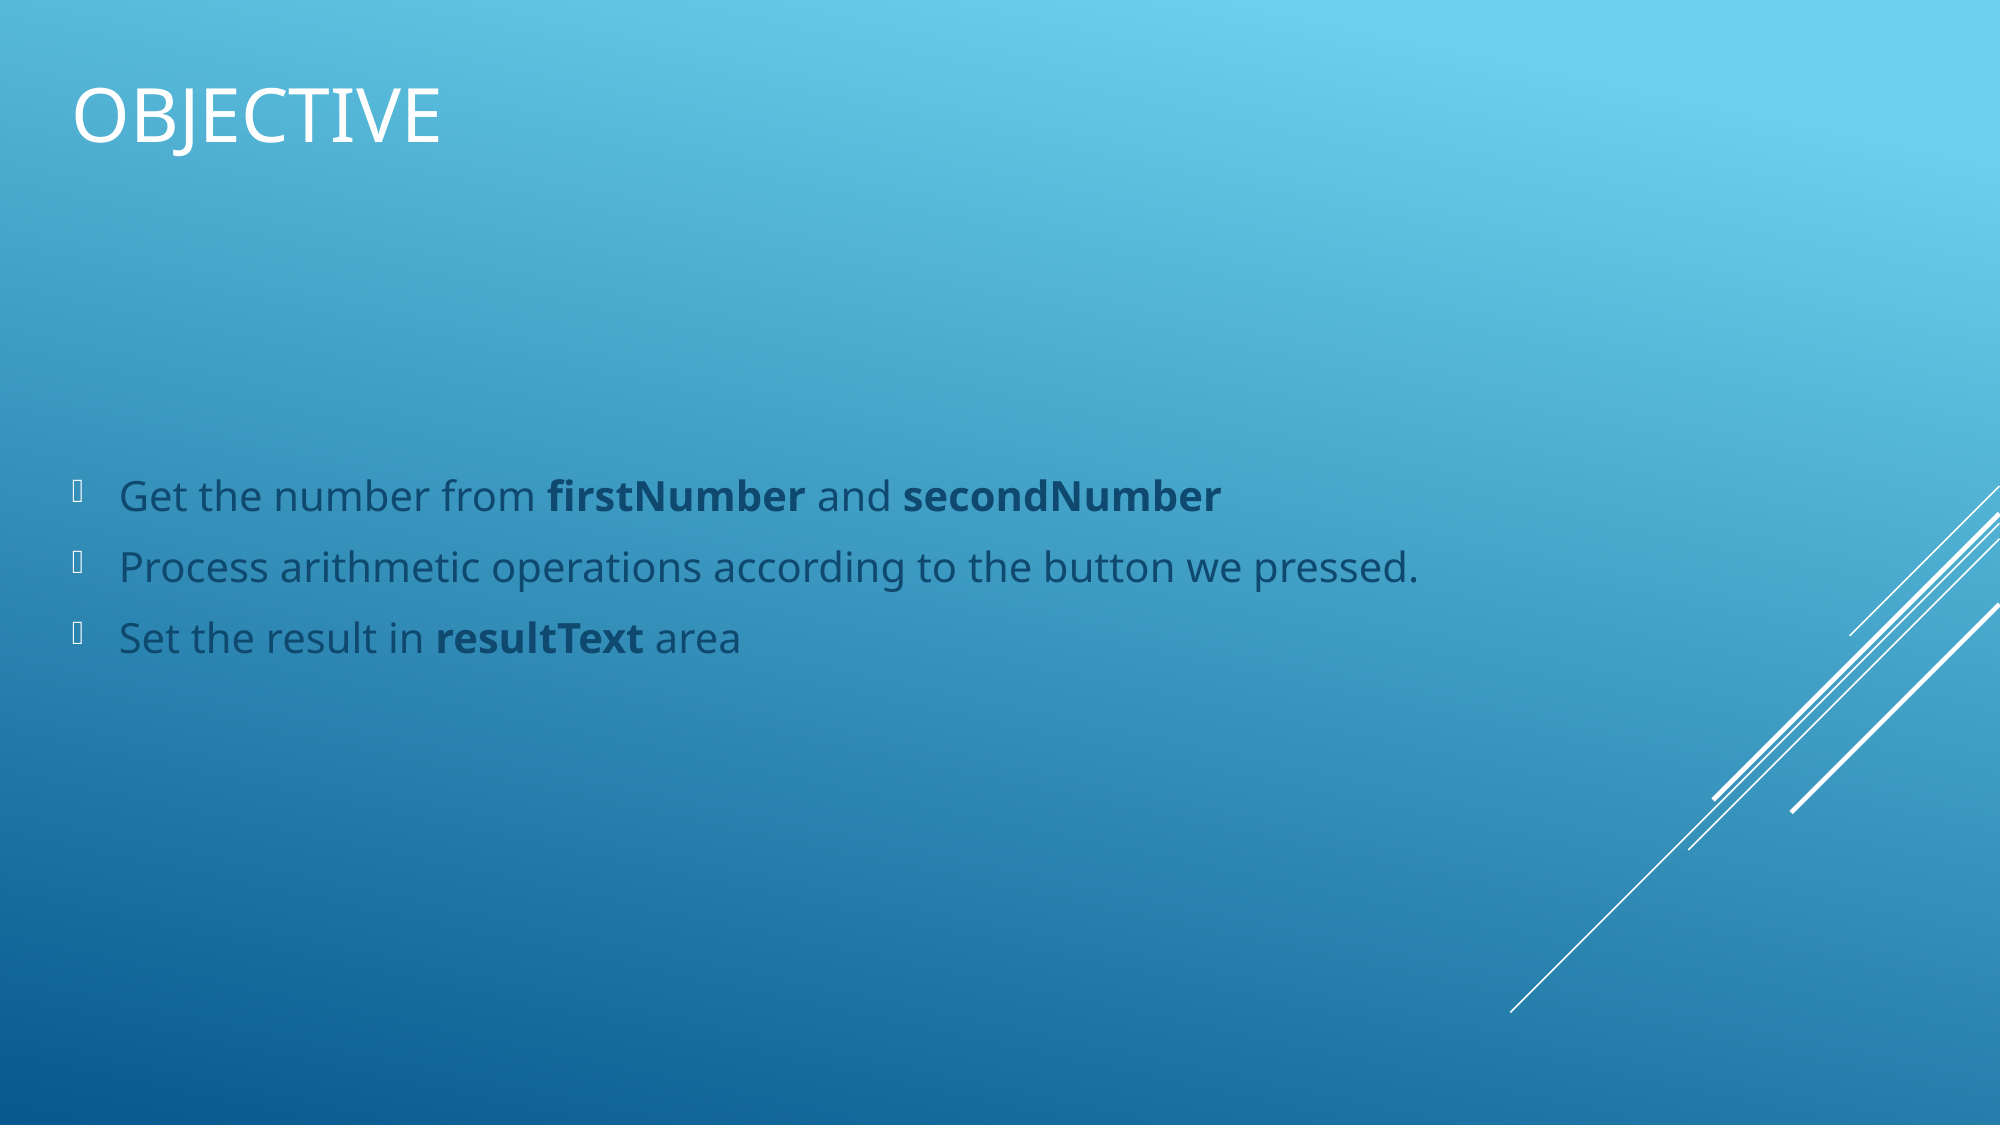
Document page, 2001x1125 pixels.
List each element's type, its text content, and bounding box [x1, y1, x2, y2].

title Objective [56, 0, 1457, 237]
list Get the number from firstNumber and secondNumber Process arithmetic operations according to the button we pressed. Set the result in resultText area [56, 269, 1457, 863]
